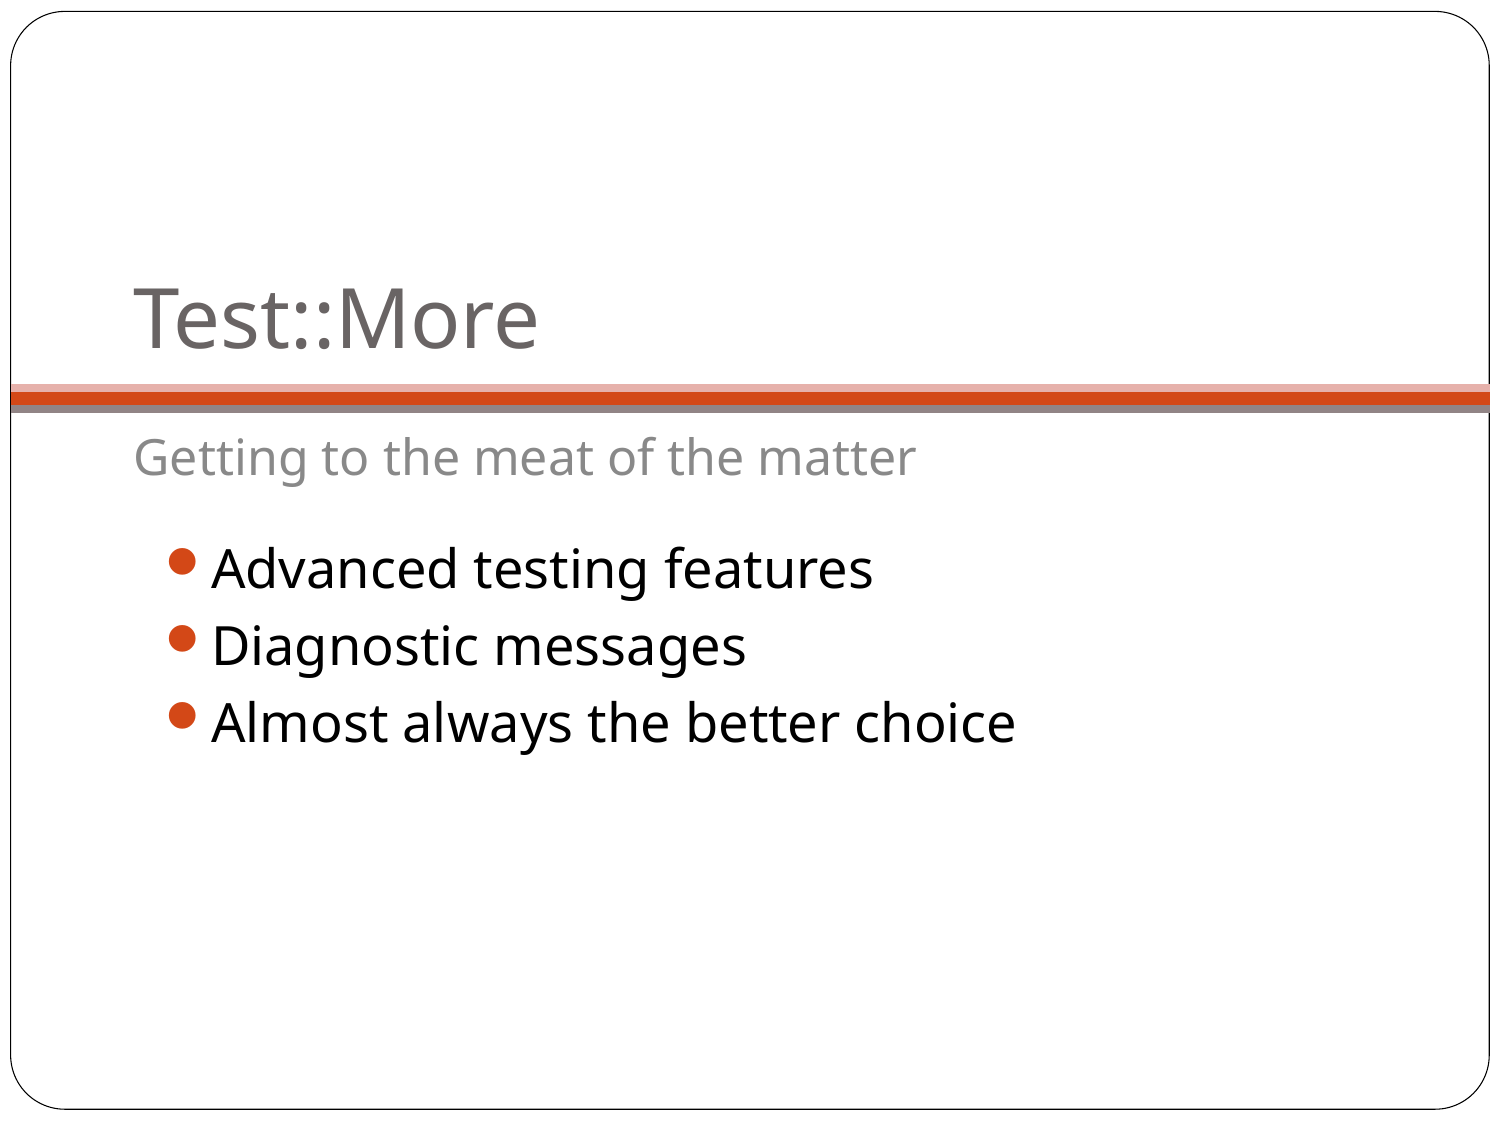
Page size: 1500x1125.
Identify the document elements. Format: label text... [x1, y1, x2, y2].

text_box Advanced testing features Diagnostic messages Almost always the better choice [150, 527, 1353, 882]
title Test::More [118, 156, 1394, 380]
list Getting to the meat of the matter [118, 417, 1394, 638]
